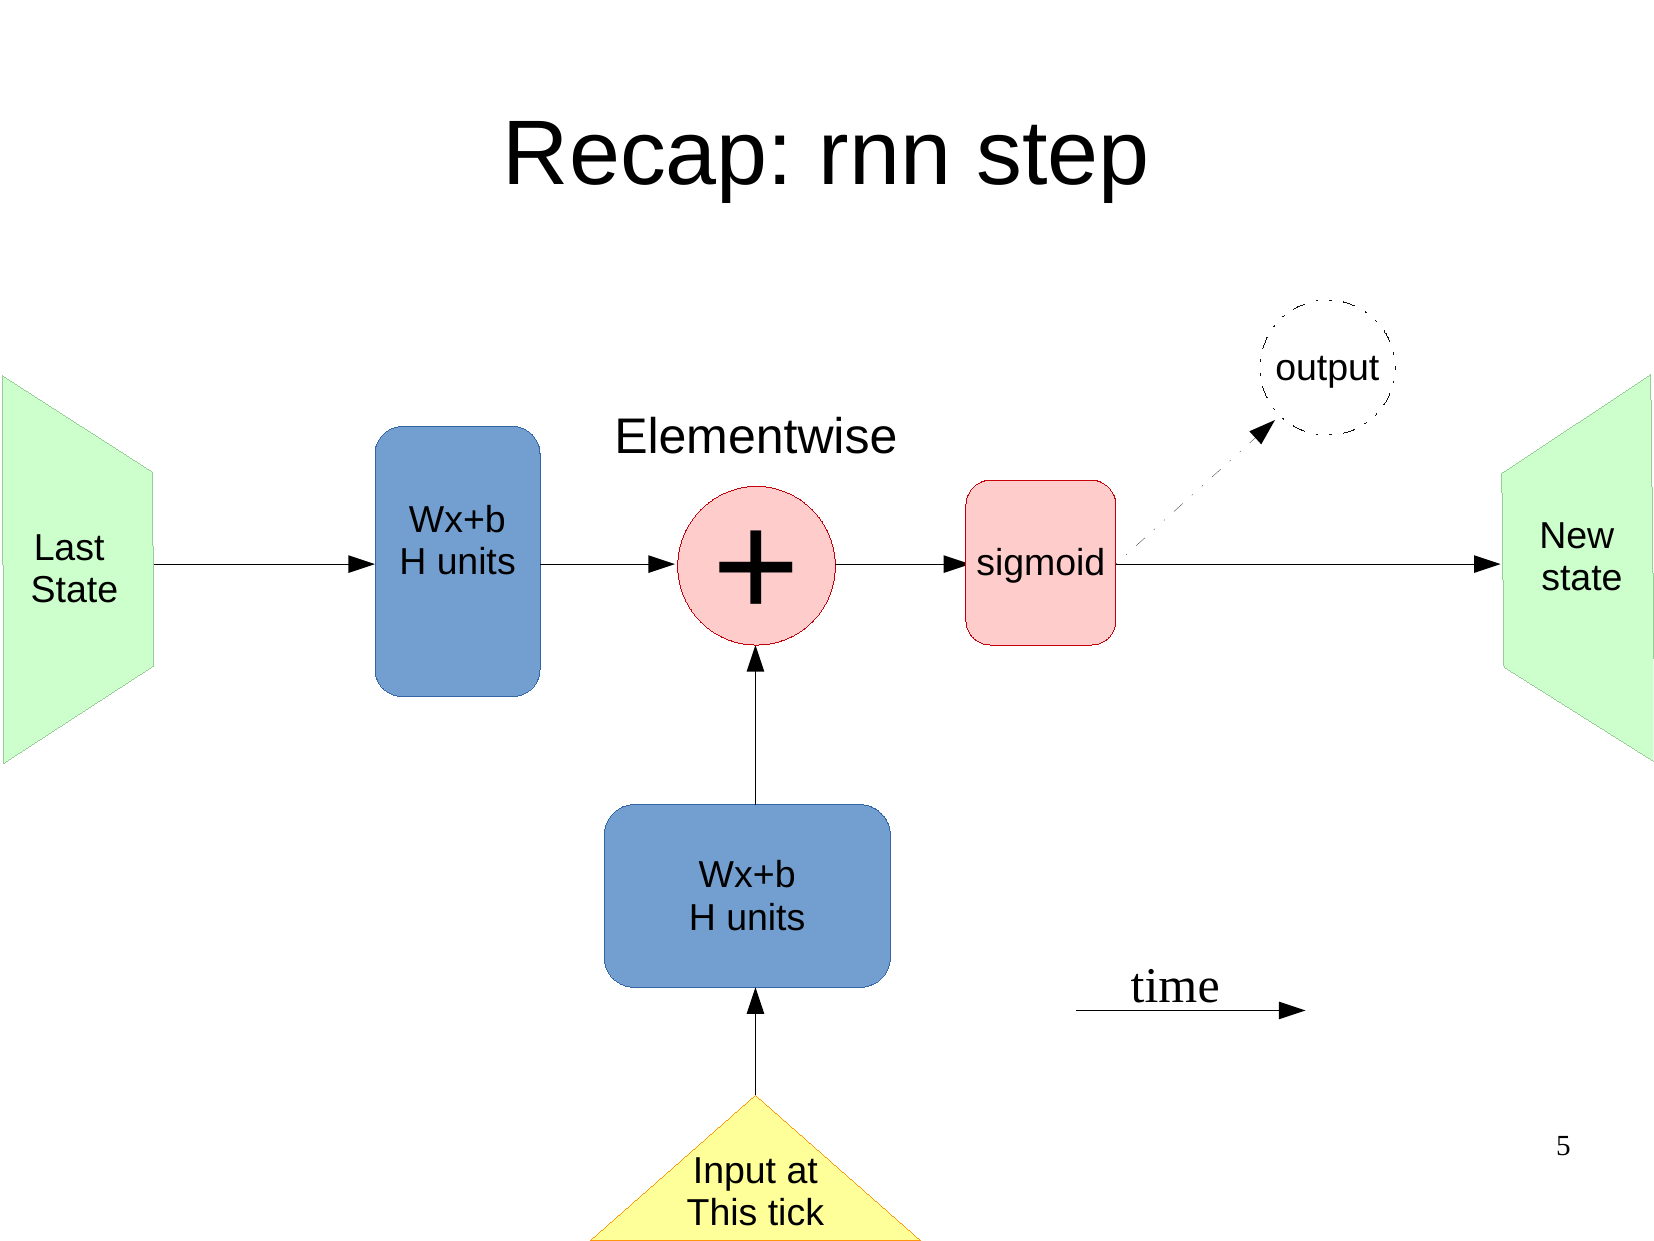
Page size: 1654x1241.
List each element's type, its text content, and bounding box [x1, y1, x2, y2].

text_box Wx+b H units [604, 804, 891, 988]
text_box output [1260, 300, 1396, 436]
text_box [1503, 606, 1654, 762]
text_box sigmoid [965, 480, 1116, 646]
text_box Input at This tick [590, 1095, 921, 1241]
title Recap: rnn step [82, 49, 1571, 257]
text_box [3, 661, 154, 764]
text_box + [677, 486, 836, 646]
text_box [2, 375, 153, 519]
text_box [1501, 374, 1653, 507]
text_box Elementwise [599, 400, 913, 472]
text_box Last State [0, 519, 169, 661]
text_box New state [1483, 507, 1654, 606]
text_box Wx+b H units [375, 426, 541, 697]
text_box time [1115, 957, 1235, 1014]
